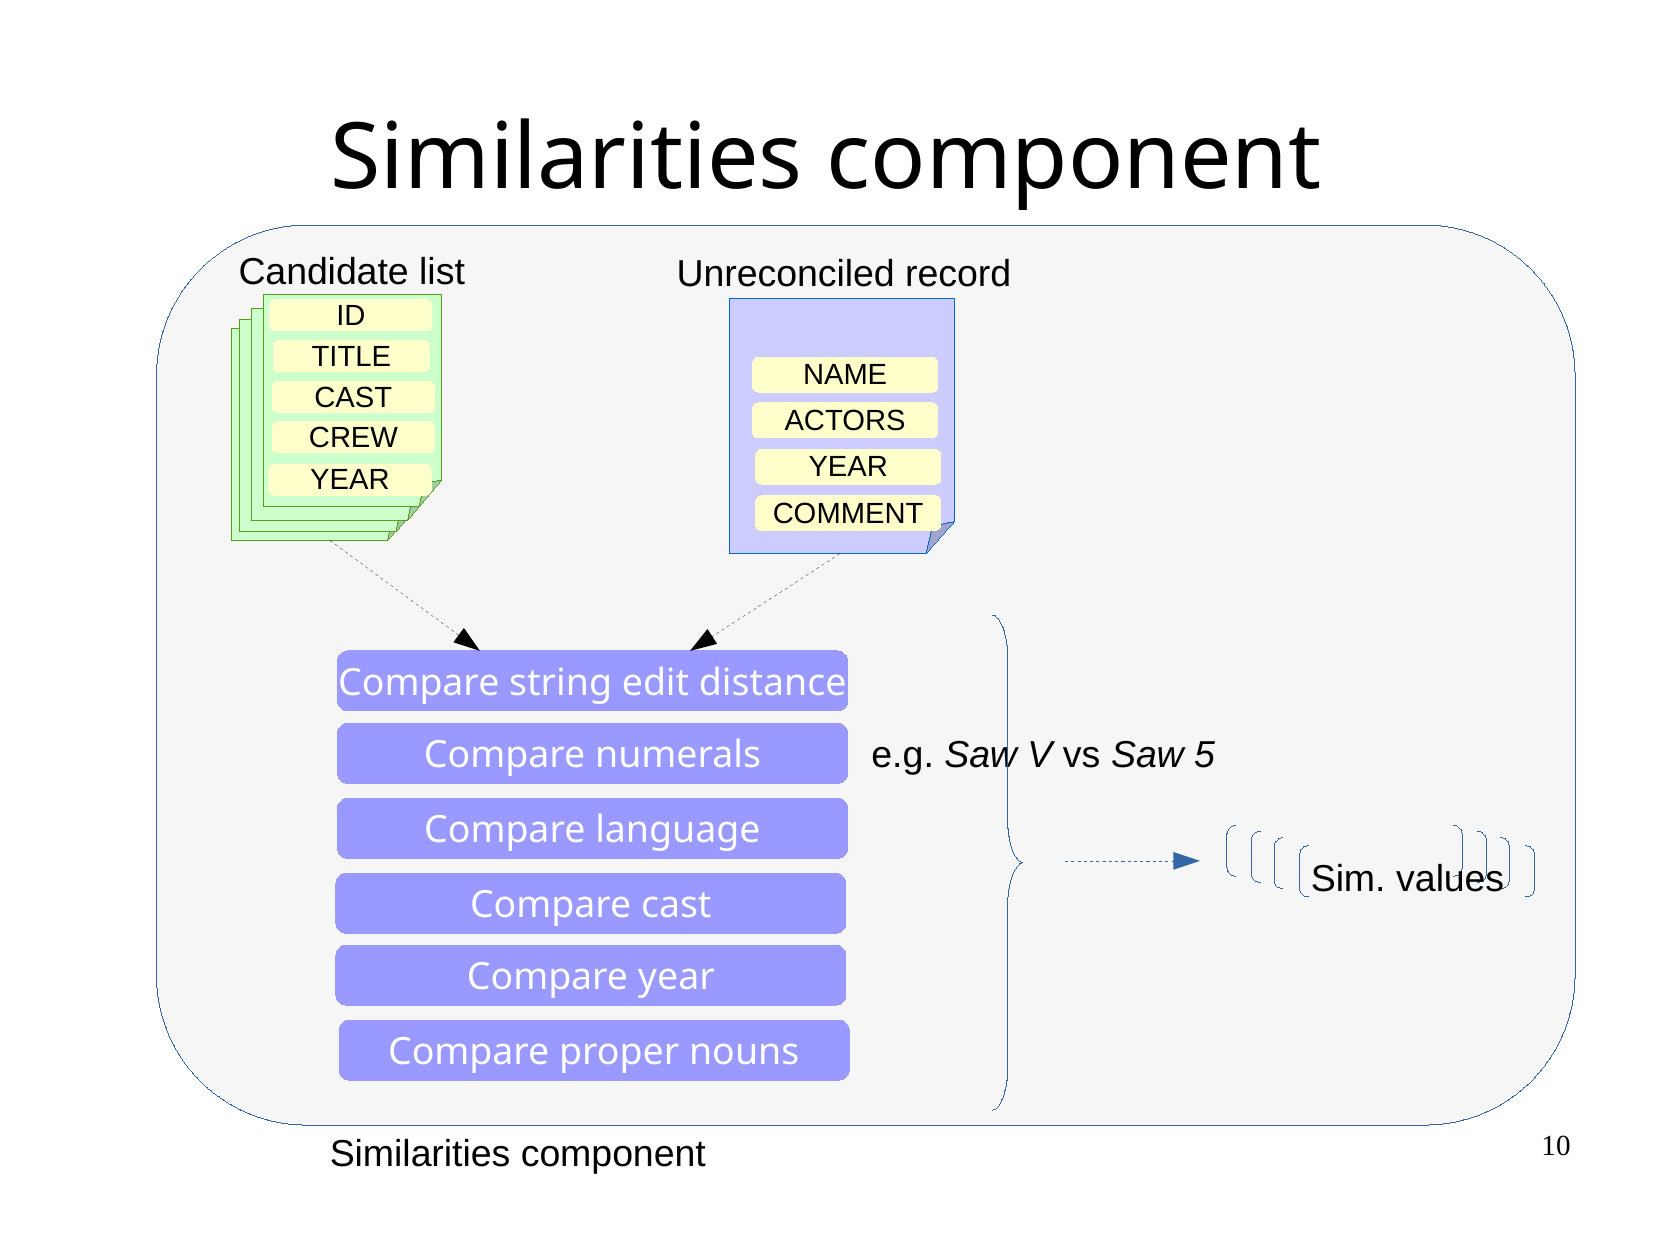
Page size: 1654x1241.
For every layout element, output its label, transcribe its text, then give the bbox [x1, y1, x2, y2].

text_box e.g. Saw V vs Saw 5 [1008, 726, 1231, 784]
text_box Compare year [335, 945, 846, 1006]
text_box Compare cast [335, 873, 846, 934]
text_box Compare string edit distance [337, 650, 848, 711]
text_box ID [269, 299, 432, 331]
text_box CREW [272, 421, 435, 453]
text_box Unreconciled record [661, 244, 1027, 302]
text_box YEAR [755, 449, 941, 485]
text_box YEAR [268, 464, 432, 496]
text_box COMMENT [755, 495, 941, 531]
text_box ACTORS [752, 402, 938, 438]
text_box Sim. values [1296, 849, 1566, 907]
text_box TITLE [273, 340, 430, 372]
text_box Compare numerals [337, 723, 848, 784]
text_box NAME [752, 357, 938, 393]
text_box Similarities component [315, 1125, 721, 1182]
text_box CAST [272, 381, 435, 413]
text_box Compare proper nouns [339, 1020, 850, 1081]
title Similarities component [82, 49, 1571, 257]
text_box [156, 257, 1576, 1126]
text_box Candidate list [223, 243, 481, 301]
text_box Compare language [337, 798, 848, 859]
text_box e.g. Saw V vs Saw 5 [856, 726, 1007, 784]
